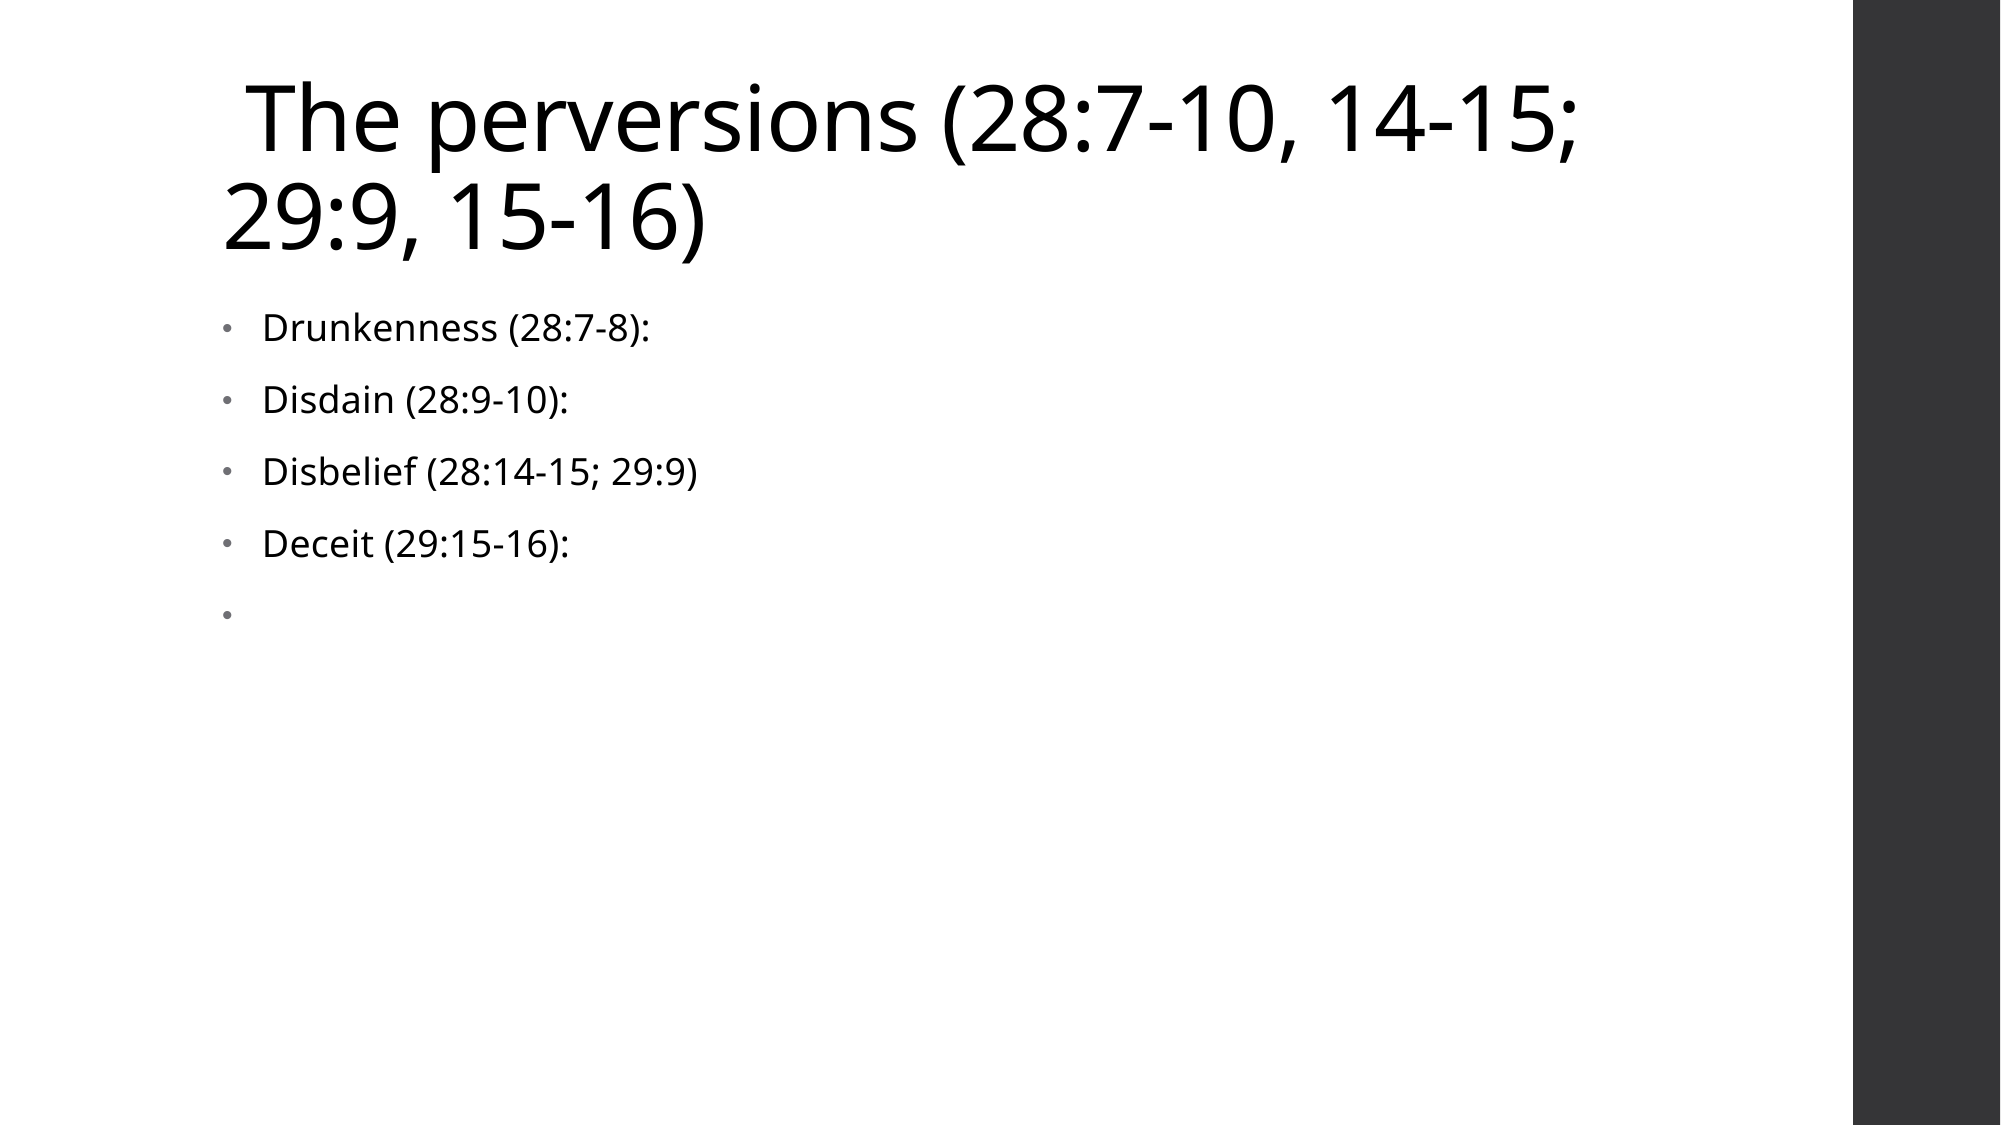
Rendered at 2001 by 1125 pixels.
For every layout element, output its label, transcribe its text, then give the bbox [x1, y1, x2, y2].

title The perversions (28:7-10, 14-15; 29:9, 15-16) [206, 60, 1797, 278]
list Drunkenness (28:7-8): Disdain (28:9-10): Disbelief (28:14-15; 29:9) Deceit (29:15-16): [206, 299, 1617, 1014]
